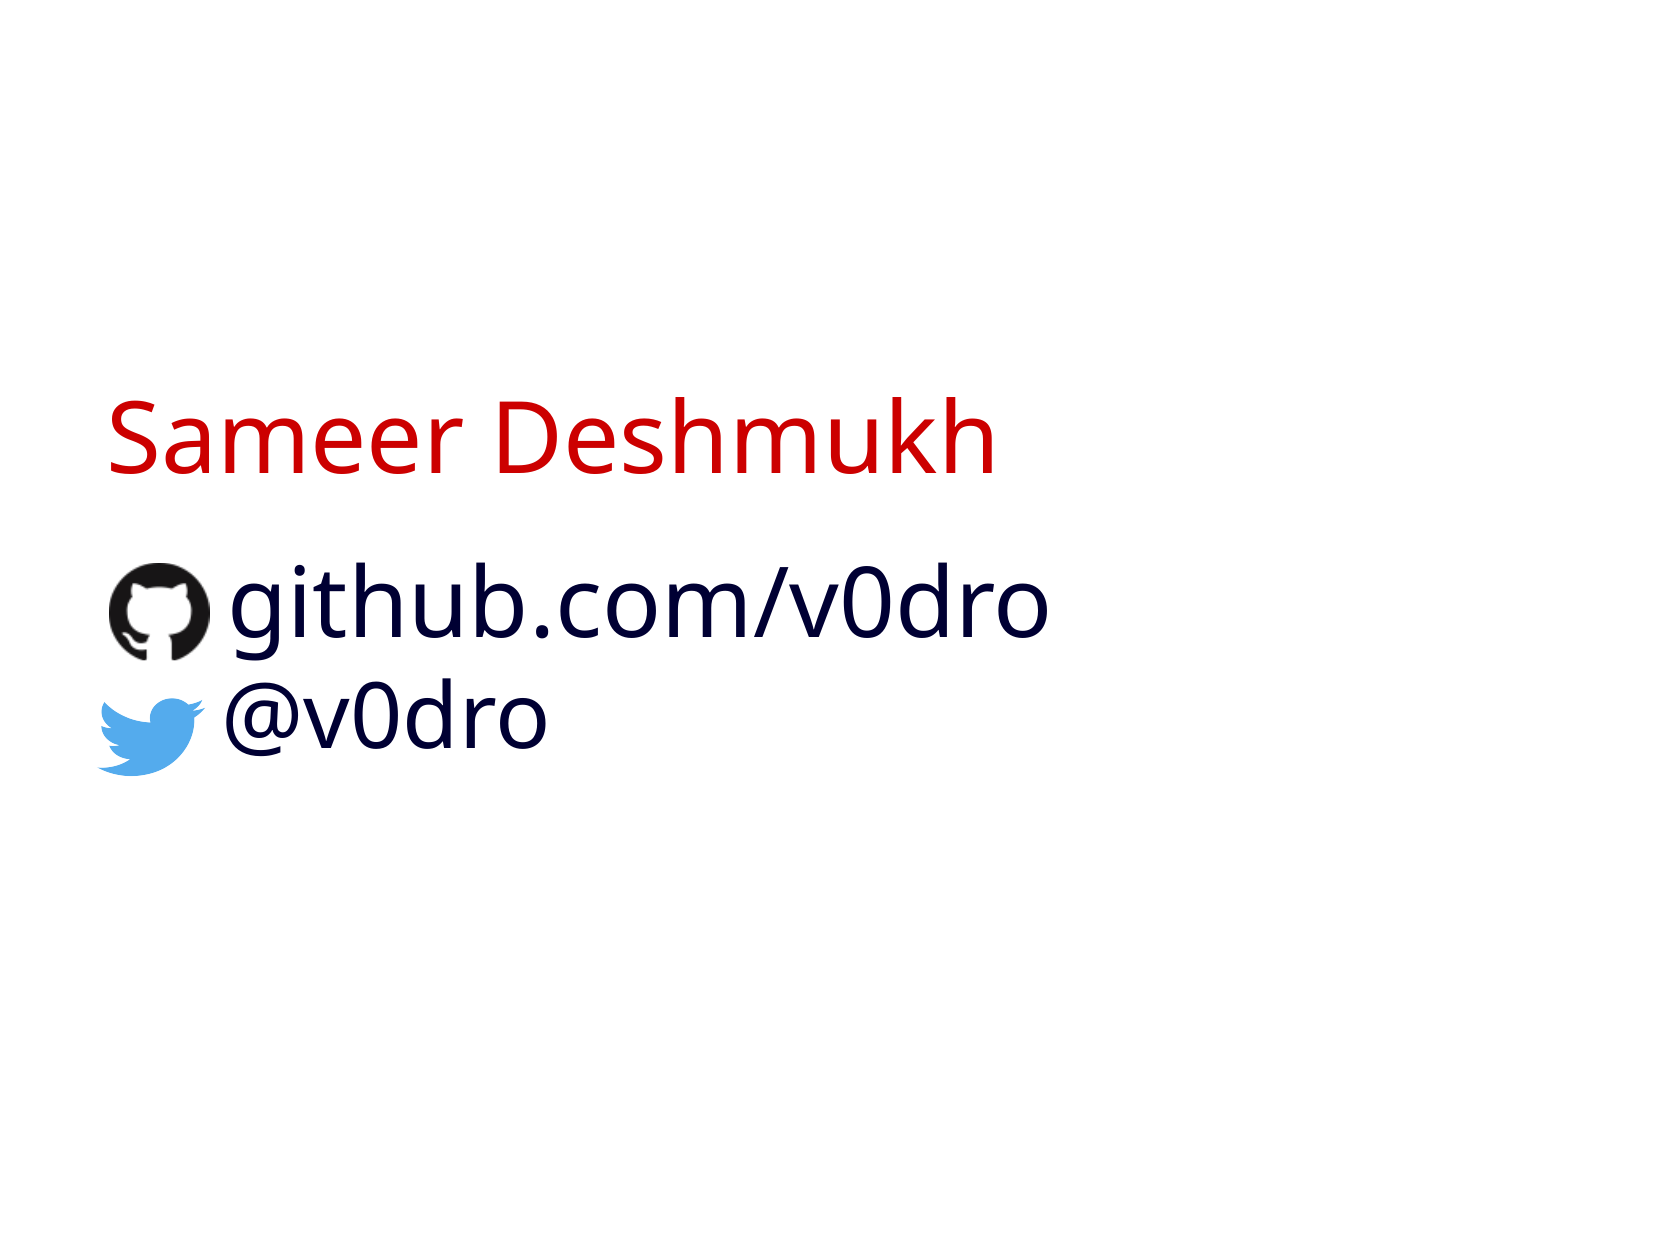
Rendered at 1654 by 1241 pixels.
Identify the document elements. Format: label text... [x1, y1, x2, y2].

text_box github.com/v0dro [212, 525, 1170, 643]
text_box @v0dro [206, 643, 1388, 798]
list Sameer Deshmukh [35, 366, 1524, 520]
picture [109, 563, 210, 664]
picture [70, 667, 231, 810]
